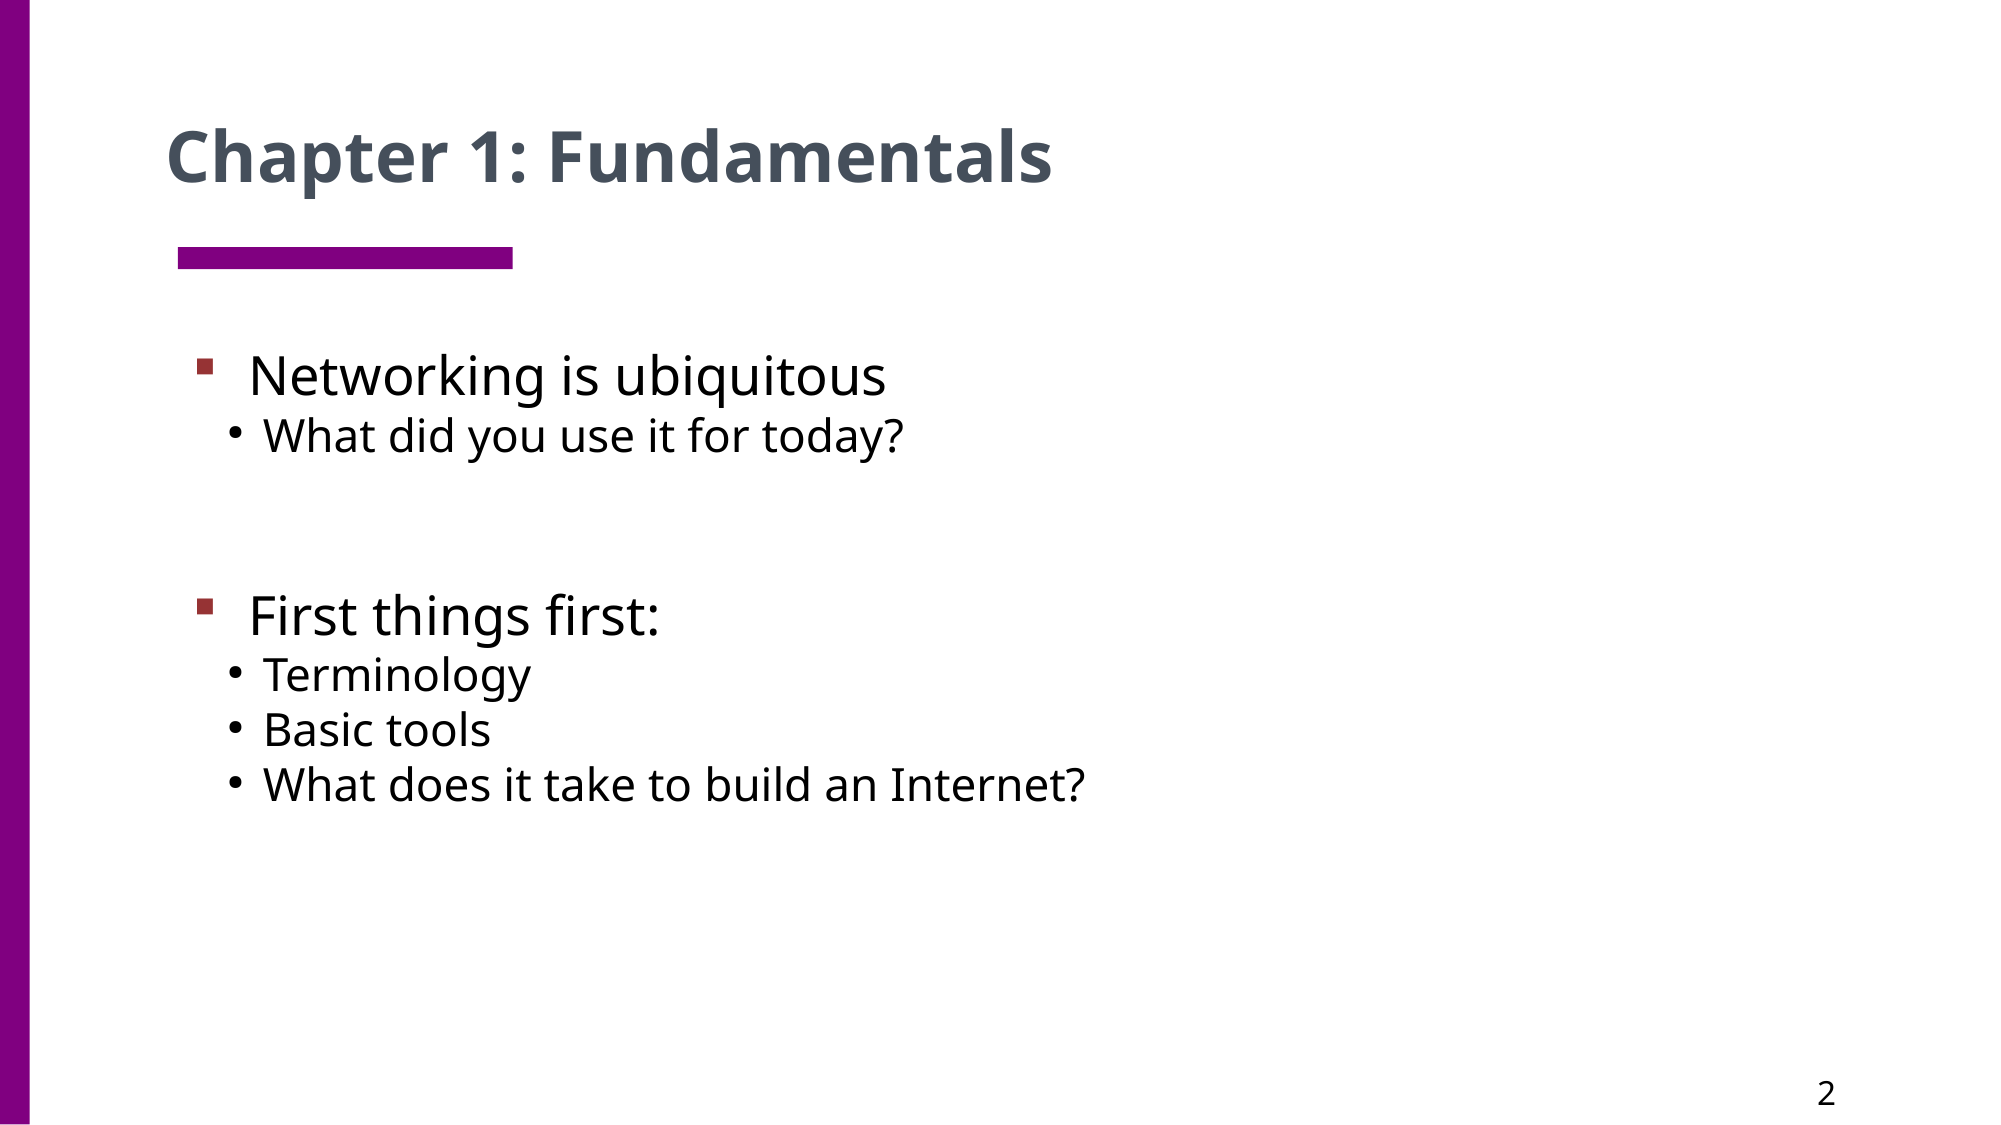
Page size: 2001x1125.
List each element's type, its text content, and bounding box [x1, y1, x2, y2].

text_box Networking is ubiquitous What did you use it for today? First things first: Terminology Basic tools What does it take to build an Internet? [177, 326, 1875, 1050]
text_box Chapter 1: Fundamentals [151, 0, 1849, 212]
